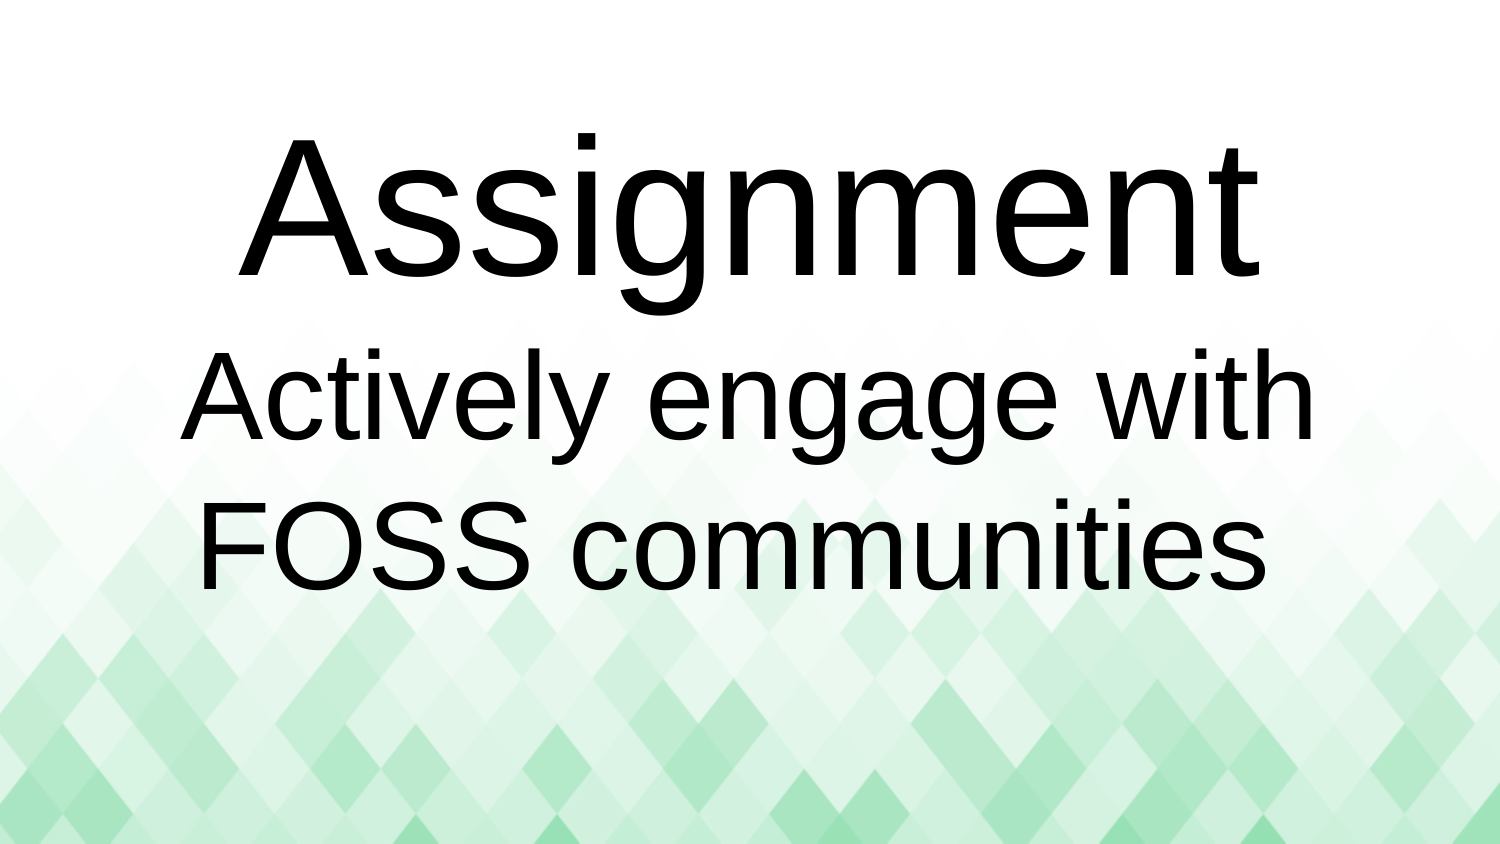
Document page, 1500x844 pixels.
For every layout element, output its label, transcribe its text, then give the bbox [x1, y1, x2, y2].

picture [0, 0, 1500, 844]
title Assignment Actively engage with FOSS communities [51, 64, 1449, 781]
